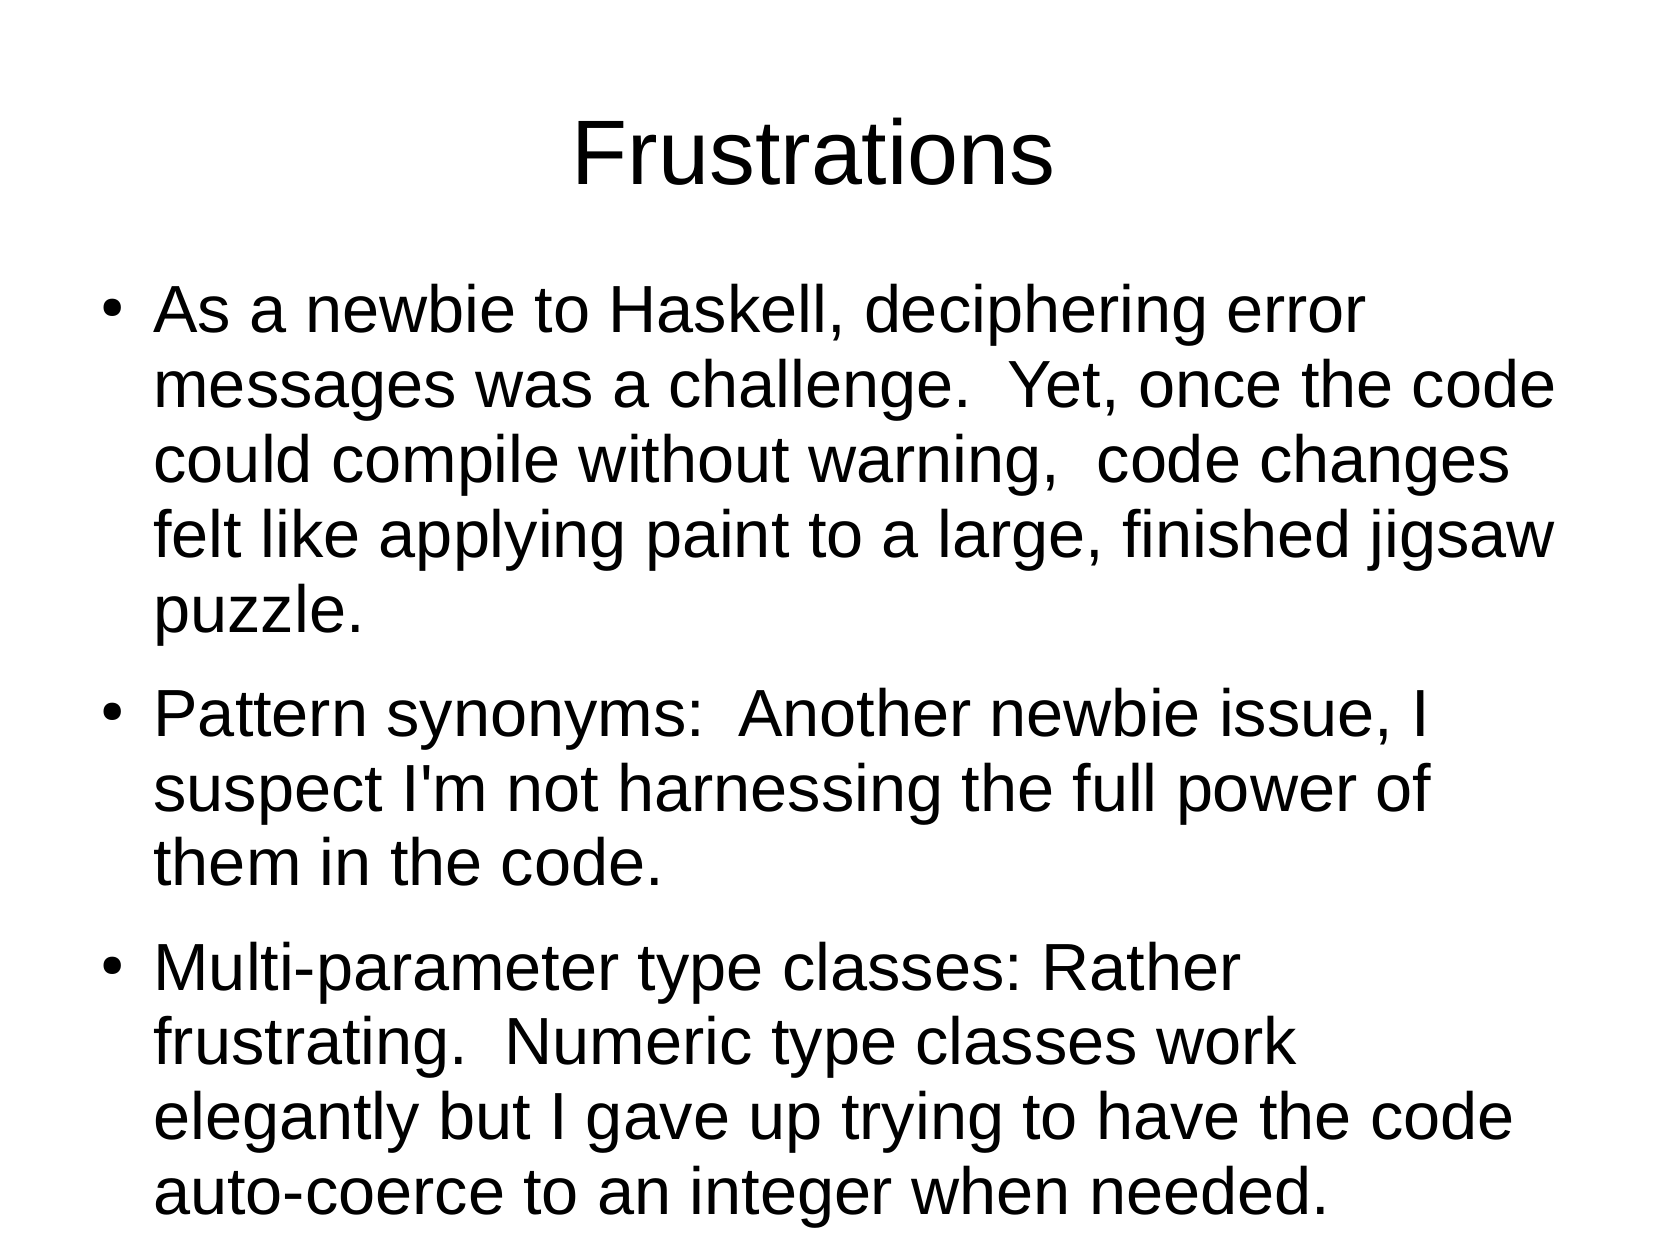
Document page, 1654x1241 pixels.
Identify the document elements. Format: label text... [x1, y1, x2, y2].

title Frustrations [82, 49, 1571, 257]
list As a newbie to Haskell, deciphering error messages was a challenge. Yet, once the code could compile without warning, code changes felt like applying paint to a large, finished jigsaw puzzle. Pattern synonyms: Another newbie issue, I suspect I'm not harnessing the full power of them in the code. Multi-parameter type classes: Rather frustrating. Numeric type classes work elegantly but I gave up trying to have the code auto-coerce to an integer when needed. [82, 272, 1571, 992]
